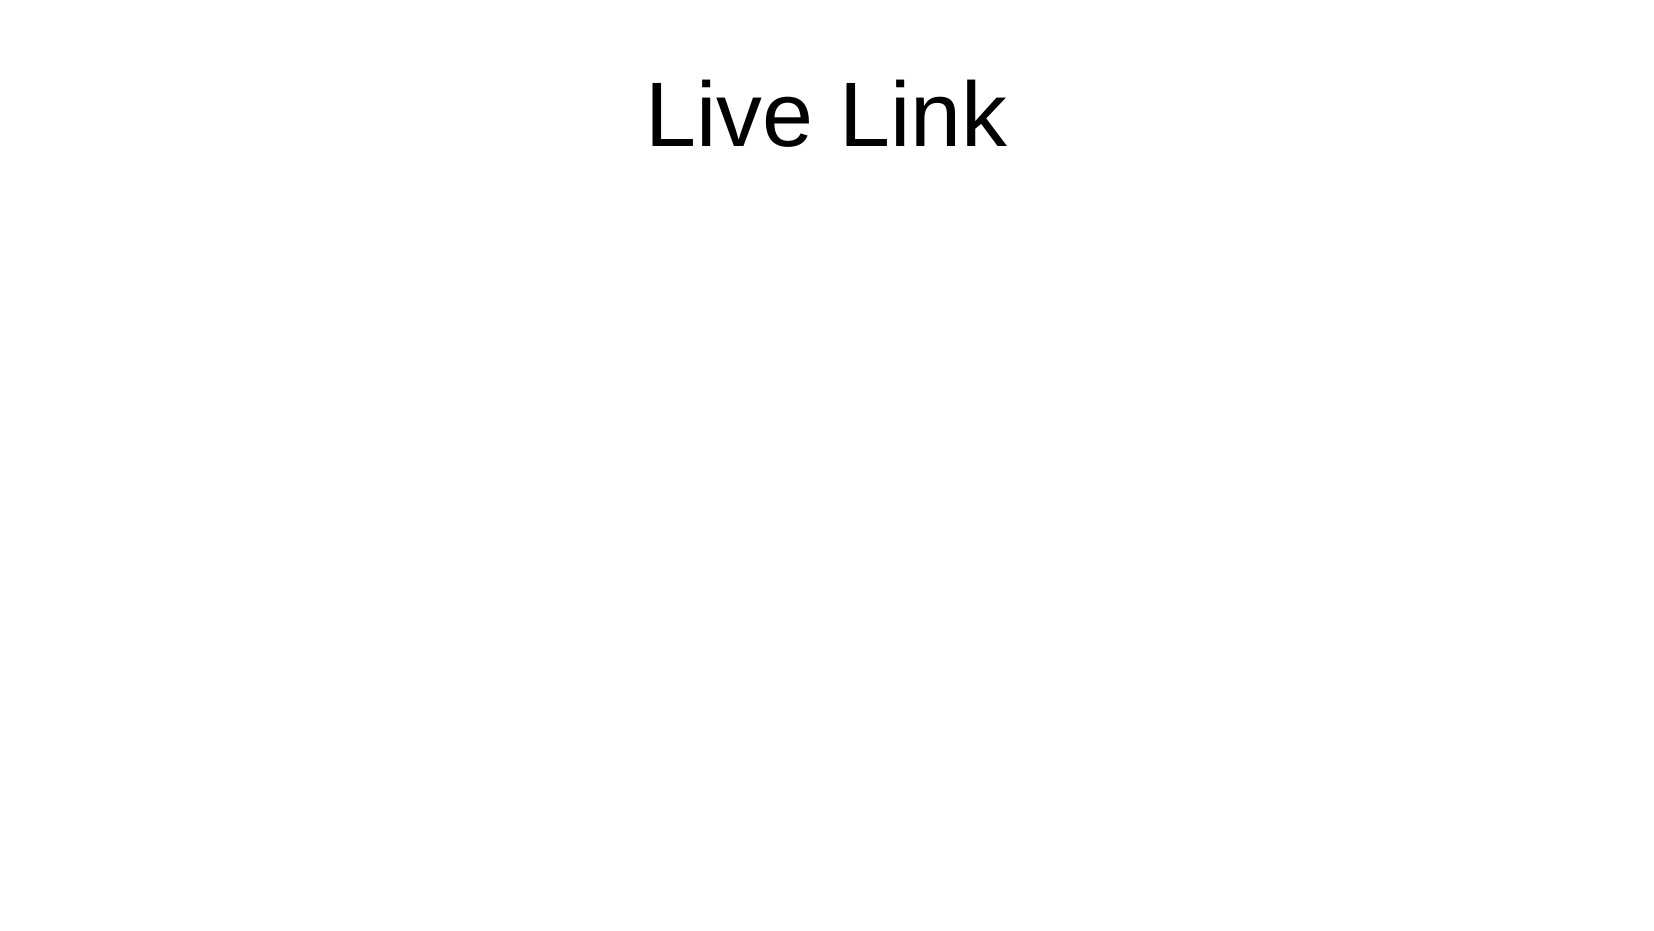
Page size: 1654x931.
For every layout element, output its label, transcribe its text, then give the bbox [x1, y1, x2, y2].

title Live Link [82, 37, 1571, 193]
